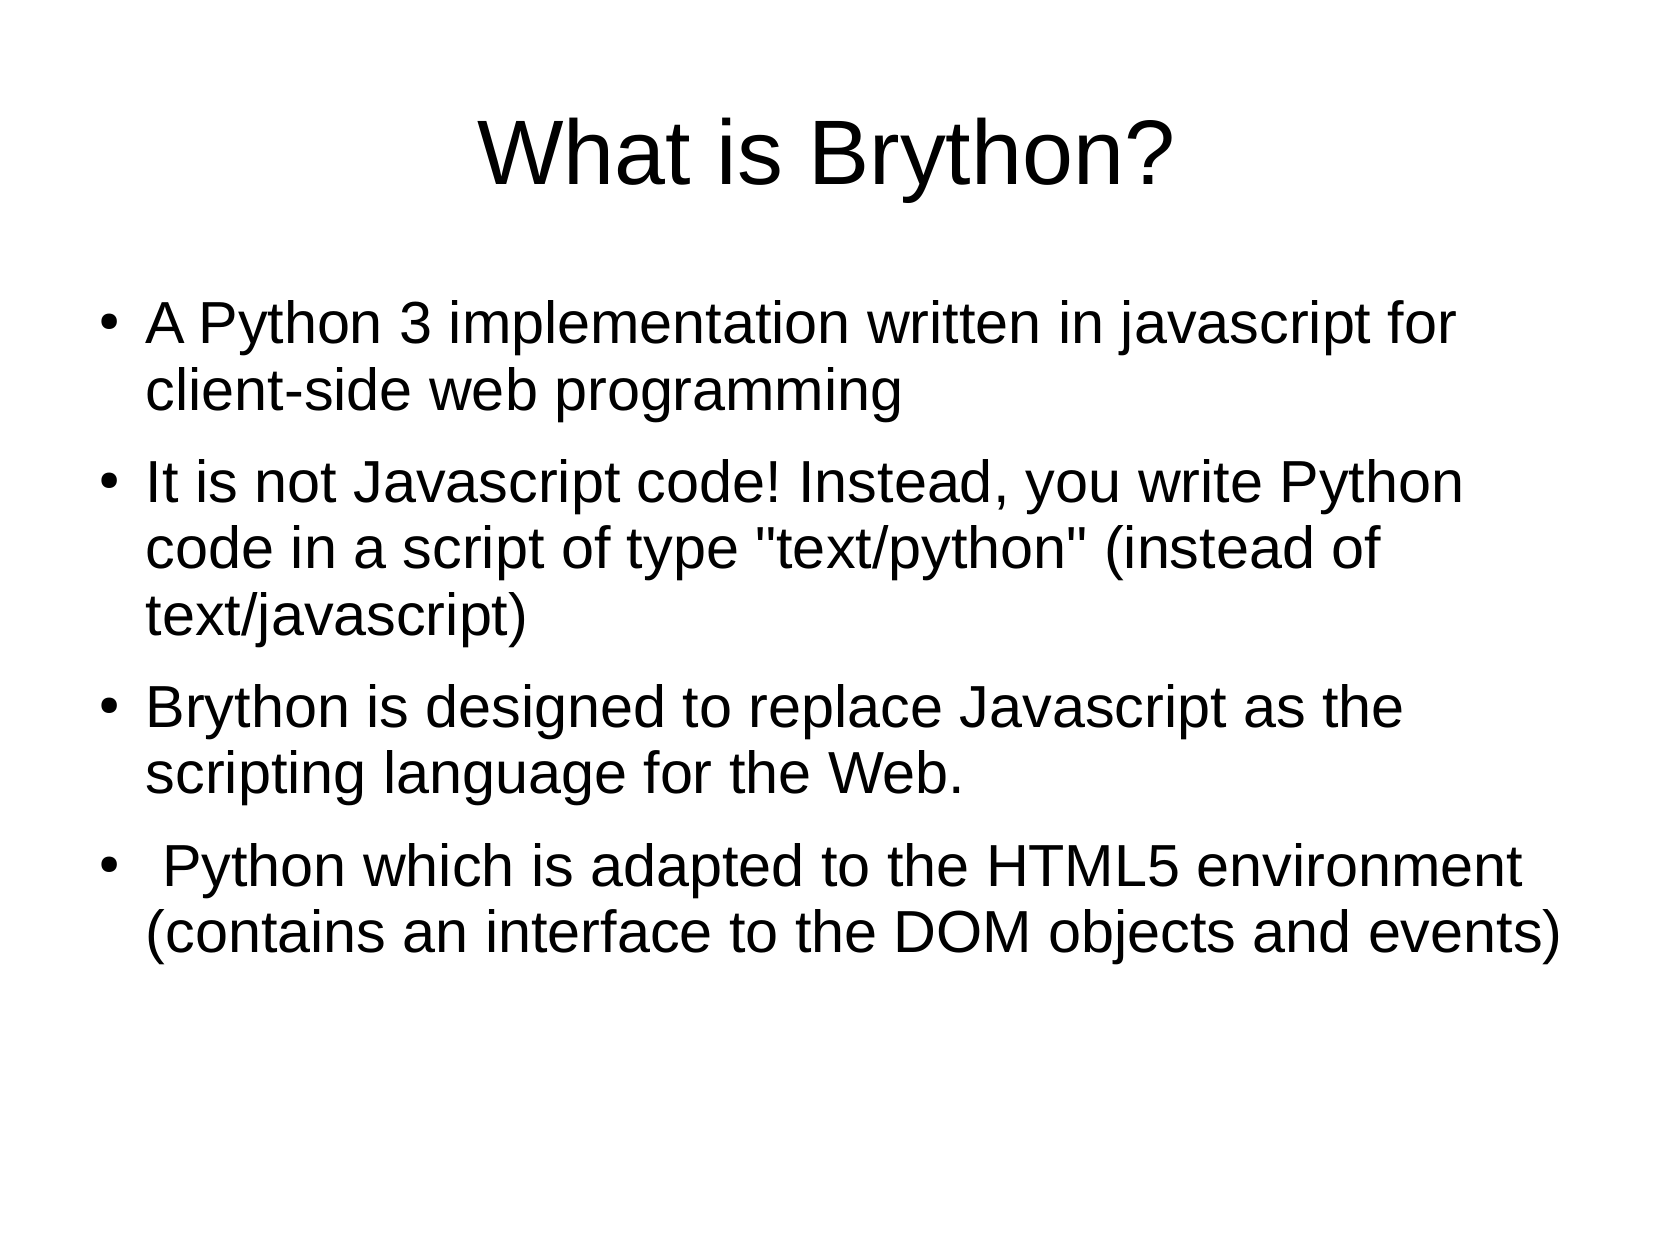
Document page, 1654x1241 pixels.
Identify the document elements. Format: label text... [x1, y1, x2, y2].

title What is Brython? [82, 49, 1571, 257]
list A Python 3 implementation written in javascript for client-side web programming It is not Javascript code! Instead, you write Python code in a script of type "text/python" (instead of text/javascript) Brython is designed to replace Javascript as the scripting language for the Web. Python which is adapted to the HTML5 environment (contains an interface to the DOM objects and events) [82, 290, 1571, 1010]
